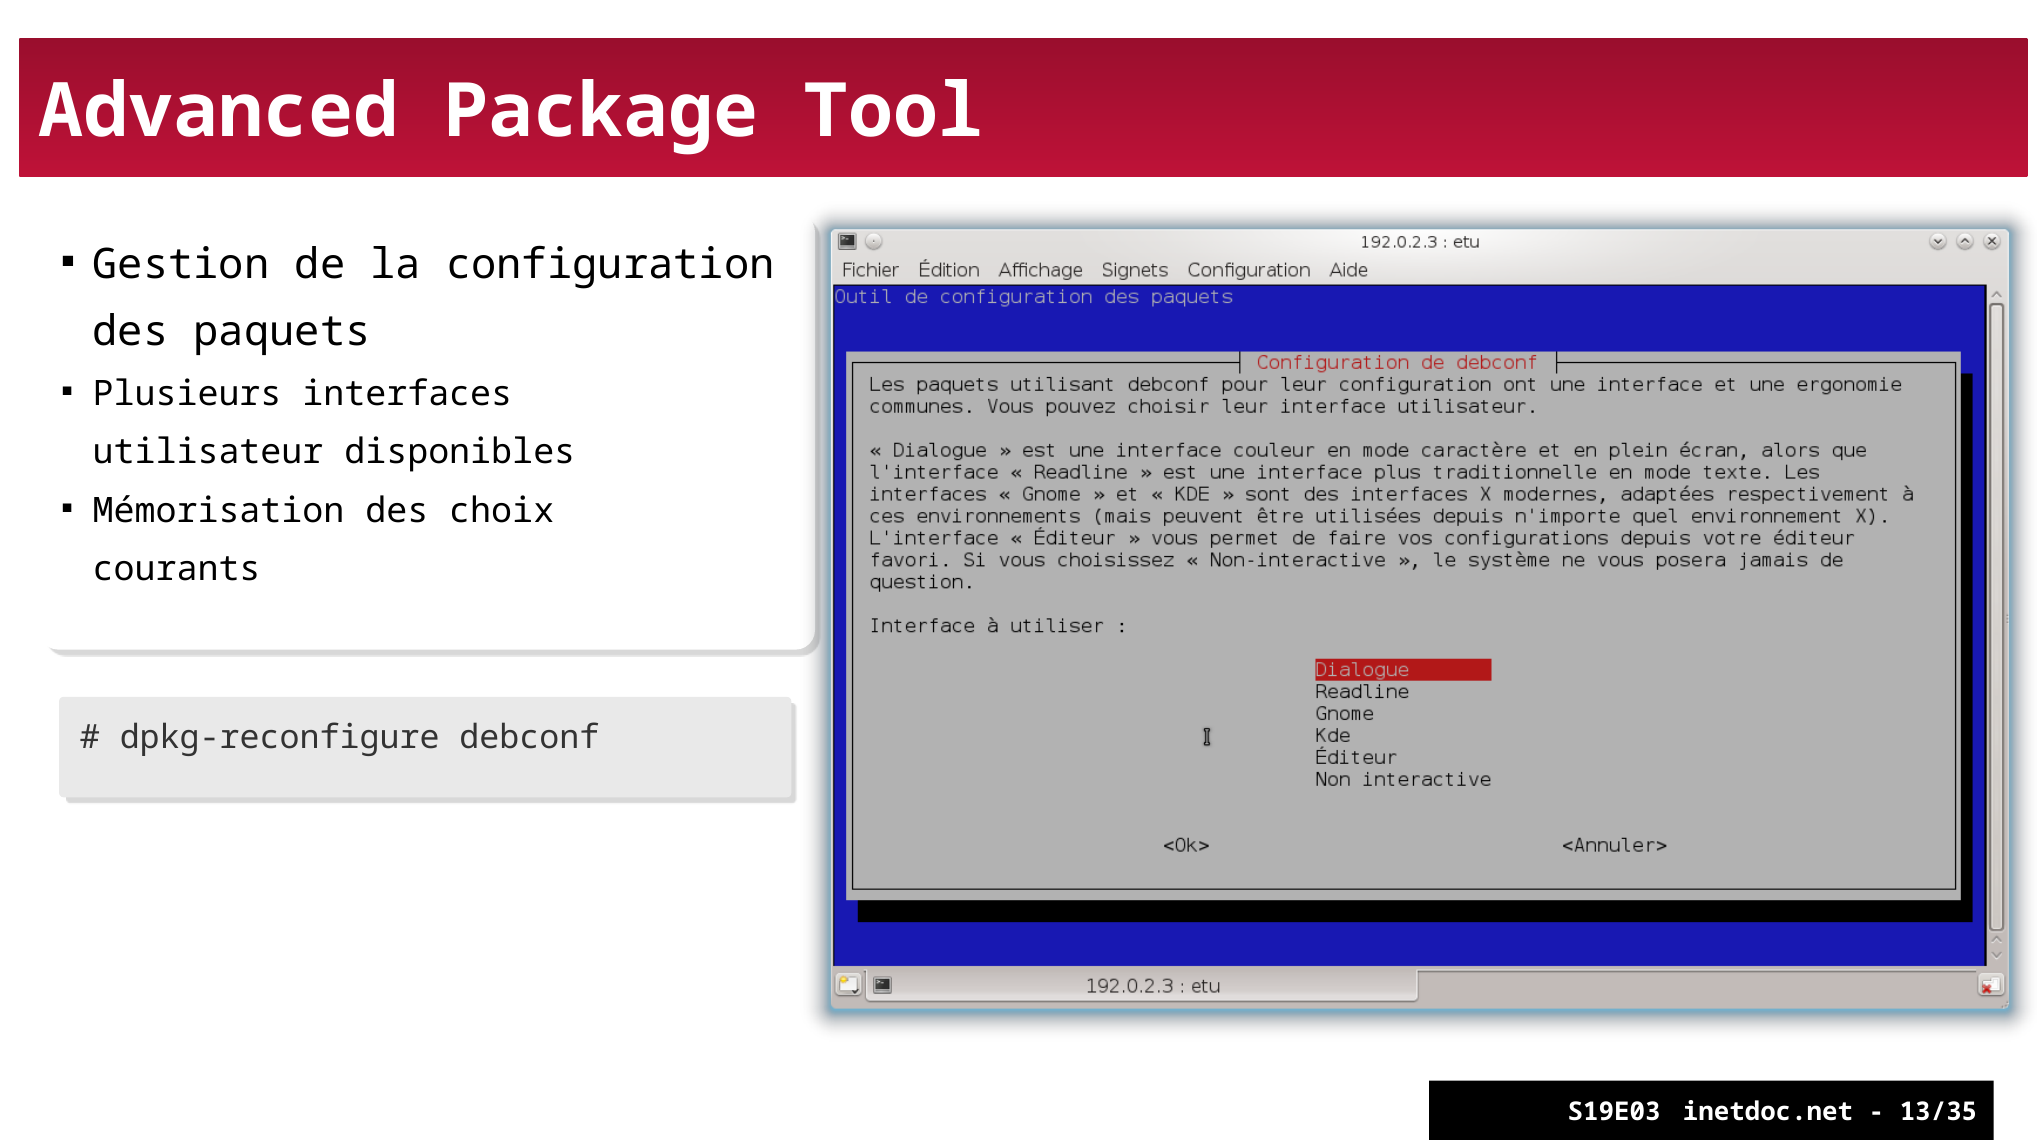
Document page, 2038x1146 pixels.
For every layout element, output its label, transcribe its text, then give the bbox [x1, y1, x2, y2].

text_box S19E03 inetdoc.net - <numéro>/35 [1429, 1080, 1994, 1140]
picture [784, 183, 2038, 1055]
text_box Gestion de la configuration des paquets Plusieurs interfaces utilisateur disponibles Mémorisation des choix courants [38, 212, 784, 650]
text_box Advanced Package Tool [19, 38, 2028, 177]
text_box # dpkg-reconfigure debconf [59, 696, 792, 798]
